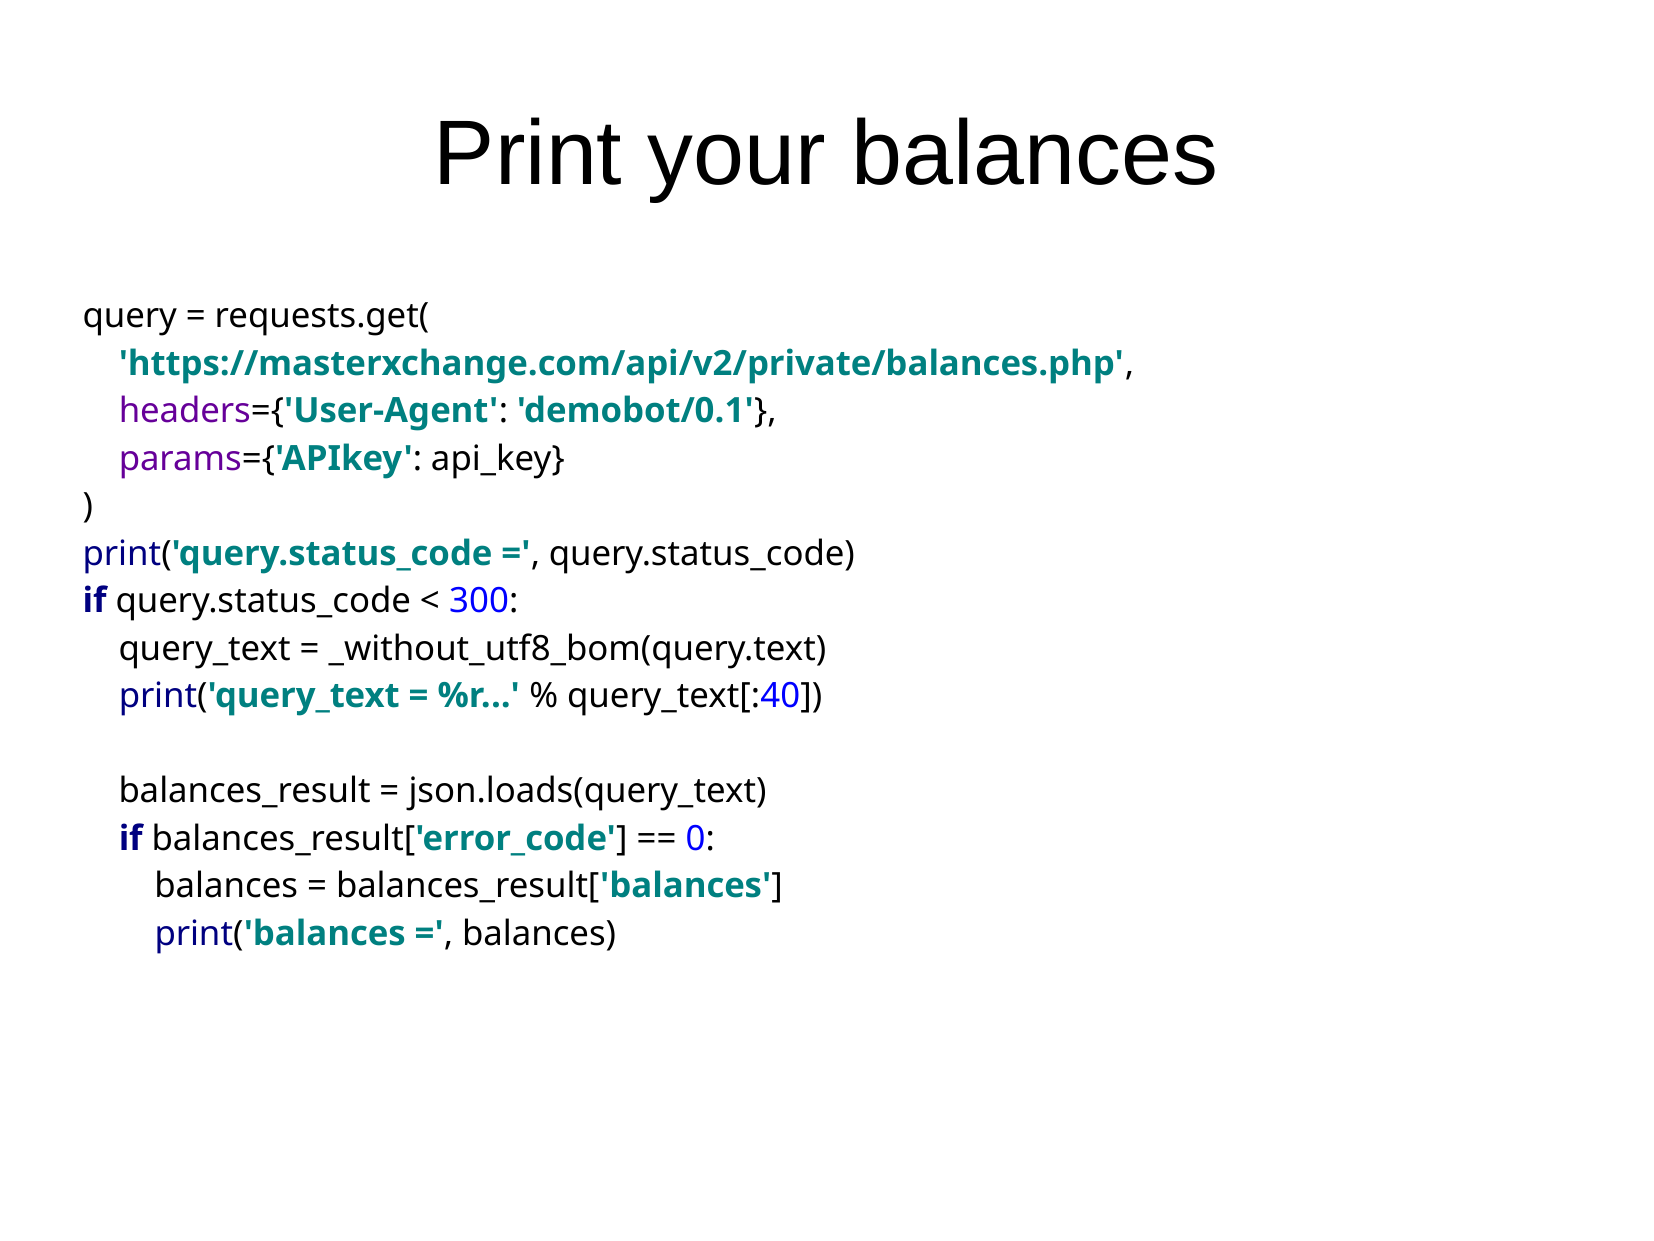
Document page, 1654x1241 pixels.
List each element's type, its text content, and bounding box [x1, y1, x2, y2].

title Print your balances [82, 49, 1571, 257]
list query = requests.get( 'https://masterxchange.com/api/v2/private/balances.php', headers={'User-Agent': 'demobot/0.1'}, params={'APIkey': api_key} ) print('query.status_code =', query.status_code) if query.status_code < 300: query_text = _without_utf8_bom(query.text) print('query_text = %r...' % query_text[:40]) balances_result = json.loads(query_text) if balances_result['error_code'] == 0: balances = balances_result['balances'] print('balances =', balances) [82, 290, 1571, 1010]
